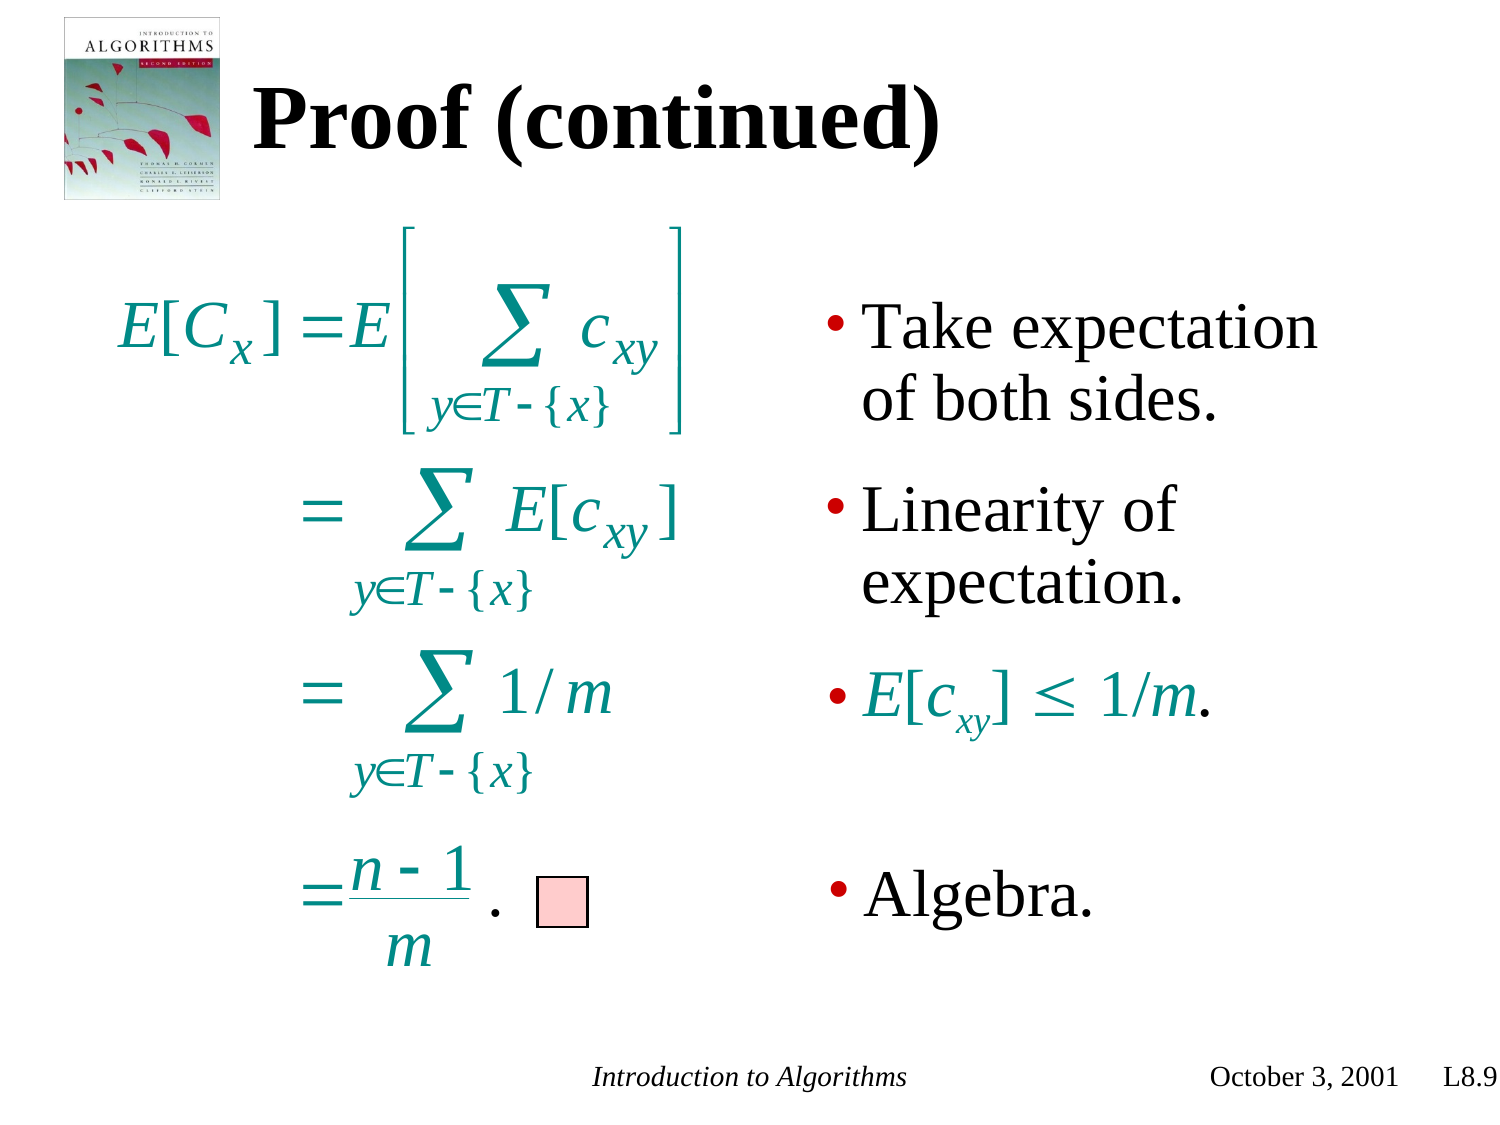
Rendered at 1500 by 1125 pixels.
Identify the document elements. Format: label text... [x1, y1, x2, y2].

text_box E[cxy]  1/m. [812, 642, 1231, 749]
text_box Introduction to Algorithms [577, 1049, 923, 1101]
text_box Proof (continued) [237, 24, 1476, 213]
text_box . [472, 842, 520, 938]
text_box October 3, 2001 L8.<number> [1087, 1049, 1500, 1101]
text_box [537, 876, 588, 927]
text_box Linearity of expectation. [809, 466, 1238, 626]
picture [64, 17, 220, 200]
text_box Take expectation of both sides. [809, 283, 1351, 443]
text_box Algebra. [812, 841, 1111, 938]
chart [113, 220, 698, 973]
